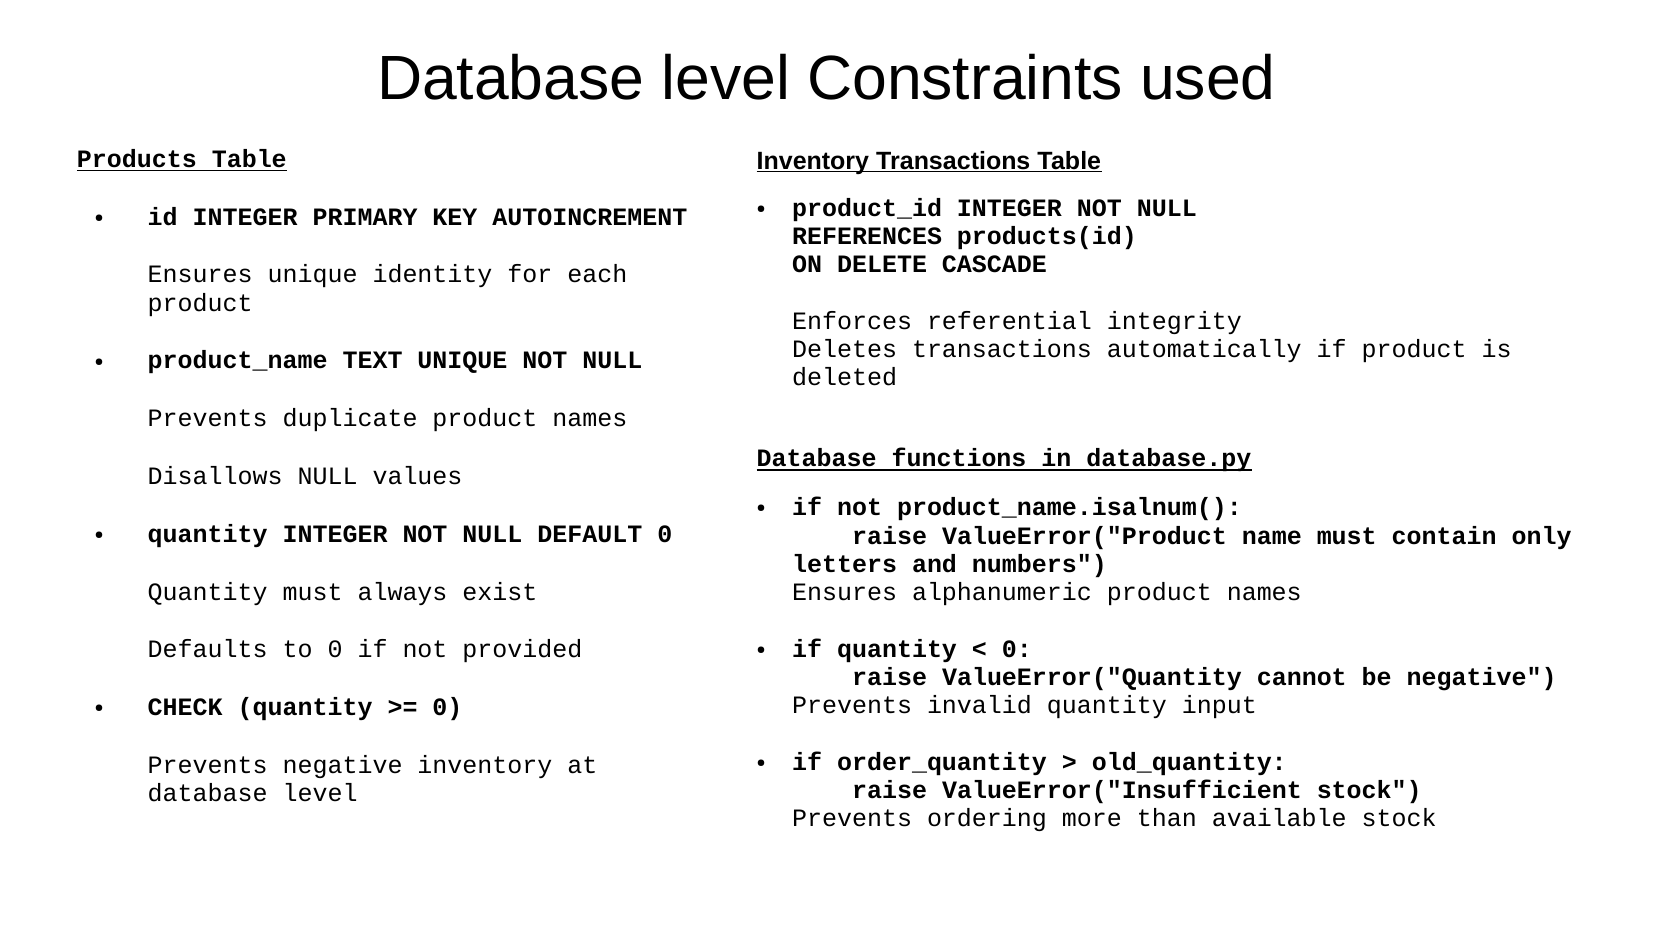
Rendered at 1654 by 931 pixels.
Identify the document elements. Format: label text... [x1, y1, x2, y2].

text_box Inventory Transactions Table product_id INTEGER NOT NULL REFERENCES products(id) ON DELETE CASCADE Enforces referential integrity Deletes transactions automatically if product is deleted Database functions in database.py if not product_name.isalnum(): raise ValueError("Product name must contain only letters and numbers") Ensures alphanumeric product names if quantity < 0: raise ValueError("Quantity cannot be negative") Prevents invalid quantity input if order_quantity > old_quantity: raise ValueError("Insufficient stock") Prevents ordering more than available stock [741, 139, 1599, 842]
list Products Table id INTEGER PRIMARY KEY AUTOINCREMENT Ensures unique identity for each product product_name TEXT UNIQUE NOT NULL Prevents duplicate product names Disallows NULL values quantity INTEGER NOT NULL DEFAULT 0 Quantity must always exist Defaults to 0 if not provided CHECK (quantity >= 0) Prevents negative inventory at database level [76, 146, 733, 815]
title Database level Constraints used [82, 37, 1571, 119]
